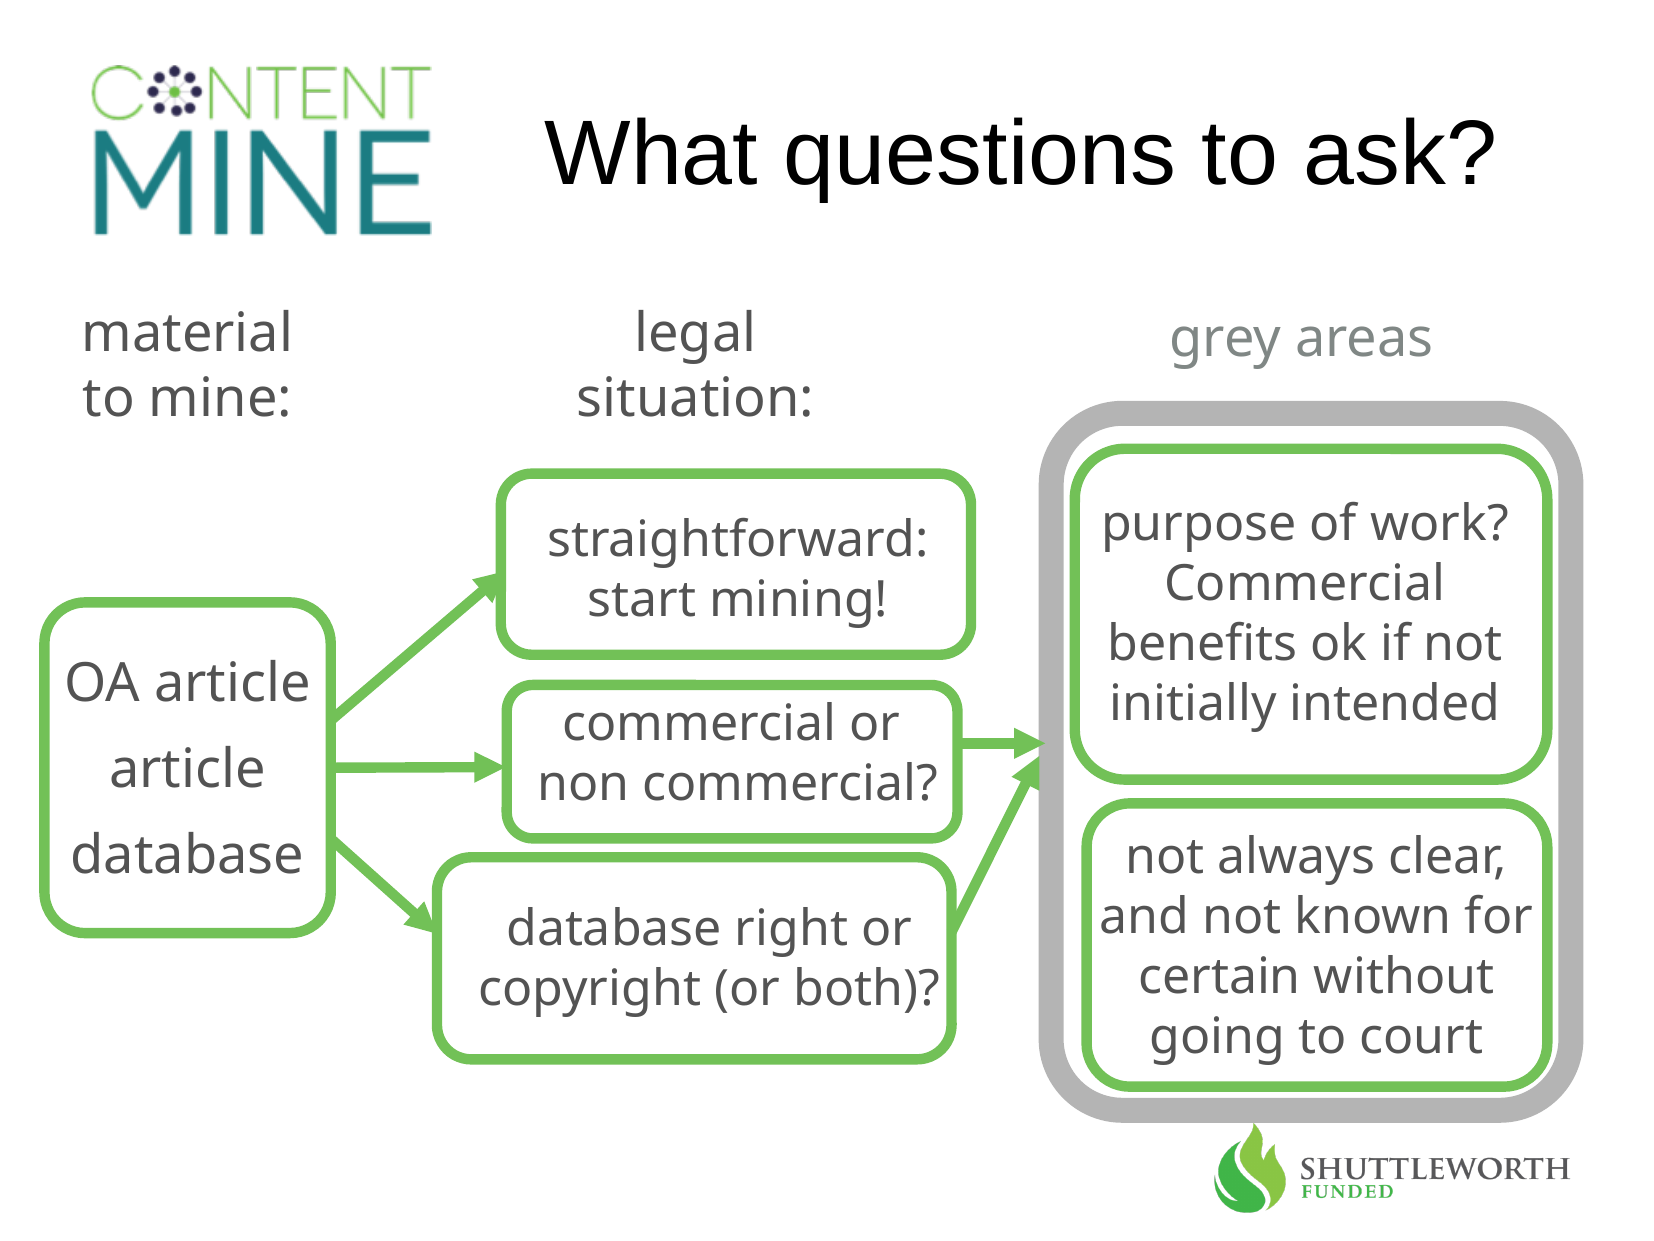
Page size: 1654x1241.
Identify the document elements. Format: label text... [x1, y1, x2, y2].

text_box OA article [55, 639, 320, 721]
text_box purpose of work? Commercial benefits ok if not initially intended [1092, 482, 1518, 740]
text_box grey areas [1161, 293, 1443, 376]
text_box not always clear, and not known for certain without going to court [1091, 814, 1542, 1072]
text_box straightforward: start mining! [538, 498, 938, 635]
text_box database right or copyright (or both)? [470, 887, 949, 1024]
text_box commercial or non commercial? [529, 681, 947, 819]
text_box article [100, 724, 275, 807]
picture [1200, 1112, 1581, 1222]
text_box database [62, 810, 313, 893]
picture [91, 64, 432, 236]
text_box material to mine: [72, 288, 303, 436]
text_box legal situation: [568, 288, 823, 436]
title What questions to ask? [472, 49, 1571, 257]
